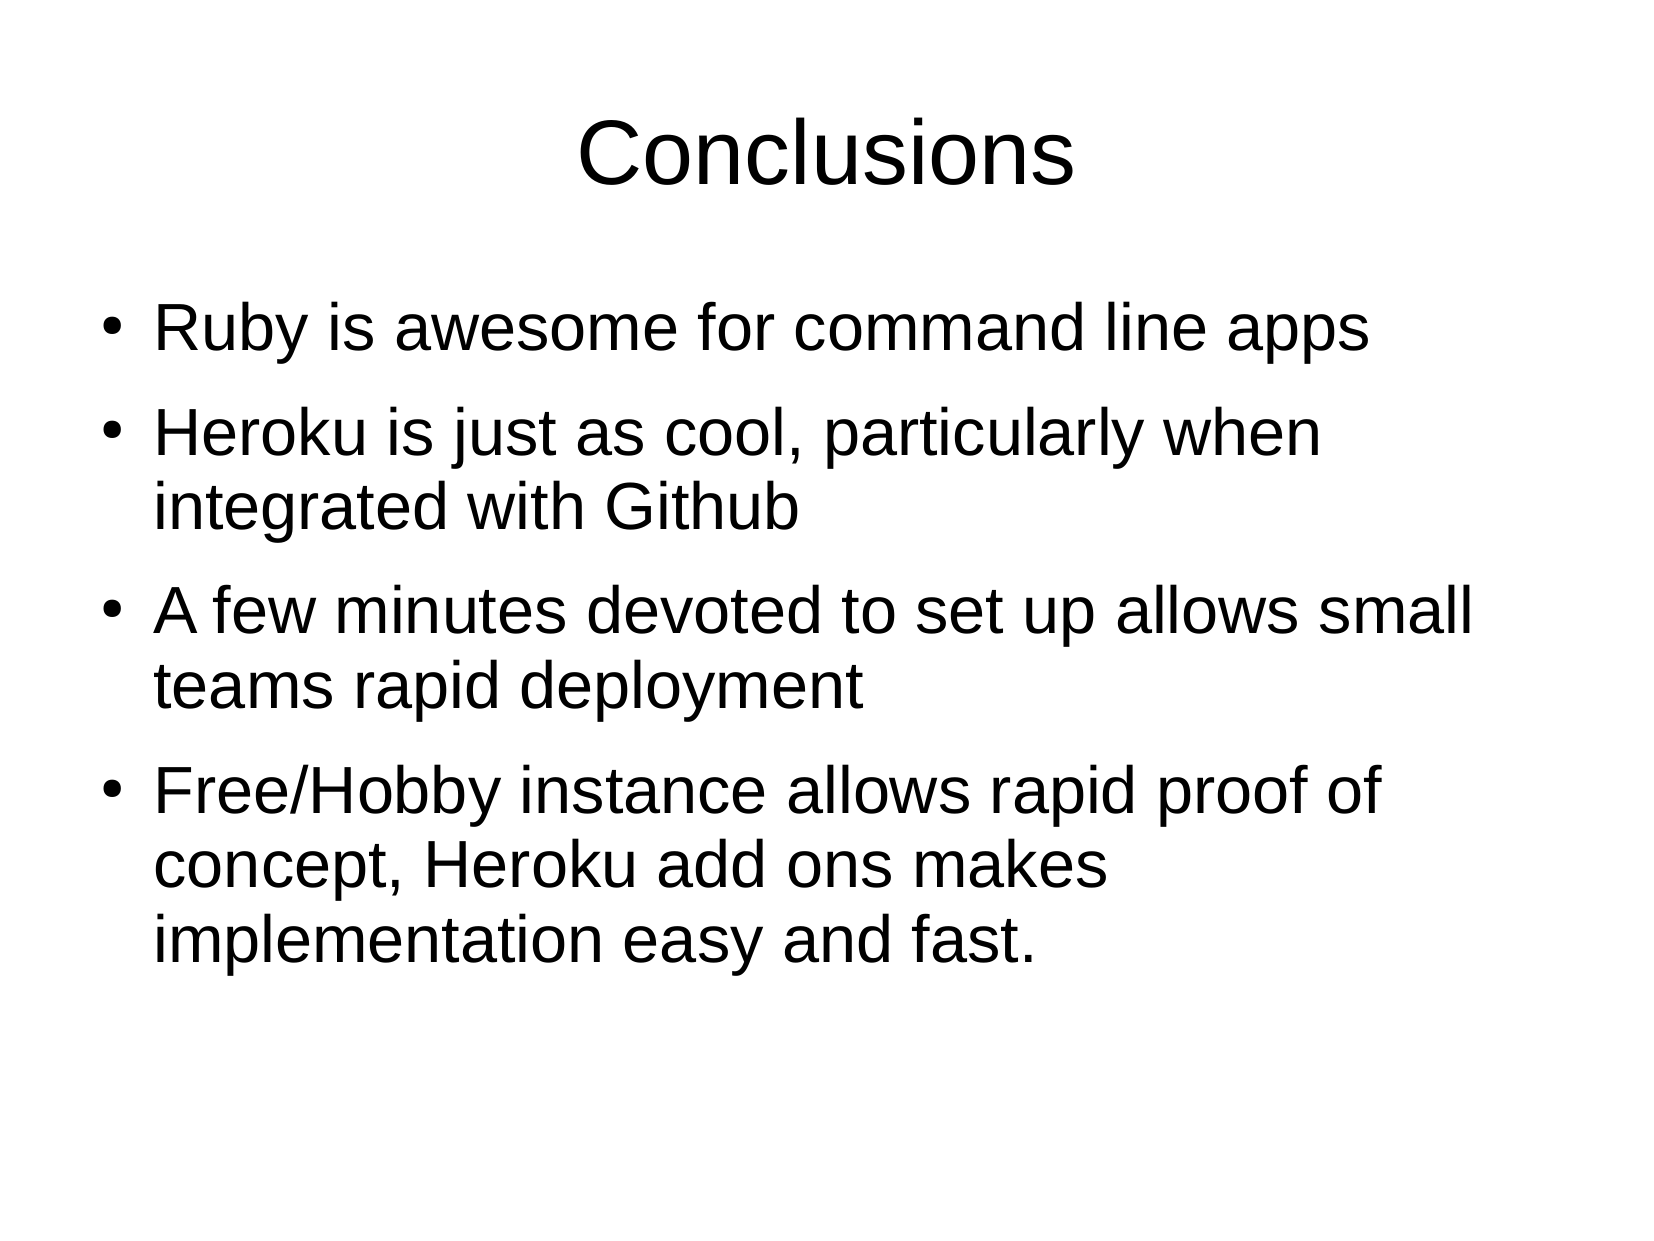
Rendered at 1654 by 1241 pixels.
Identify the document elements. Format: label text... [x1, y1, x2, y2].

list Ruby is awesome for command line apps Heroku is just as cool, particularly when integrated with Github A few minutes devoted to set up allows small teams rapid deployment Free/Hobby instance allows rapid proof of concept, Heroku add ons makes implementation easy and fast. [82, 290, 1571, 1010]
title Conclusions [82, 49, 1571, 257]
